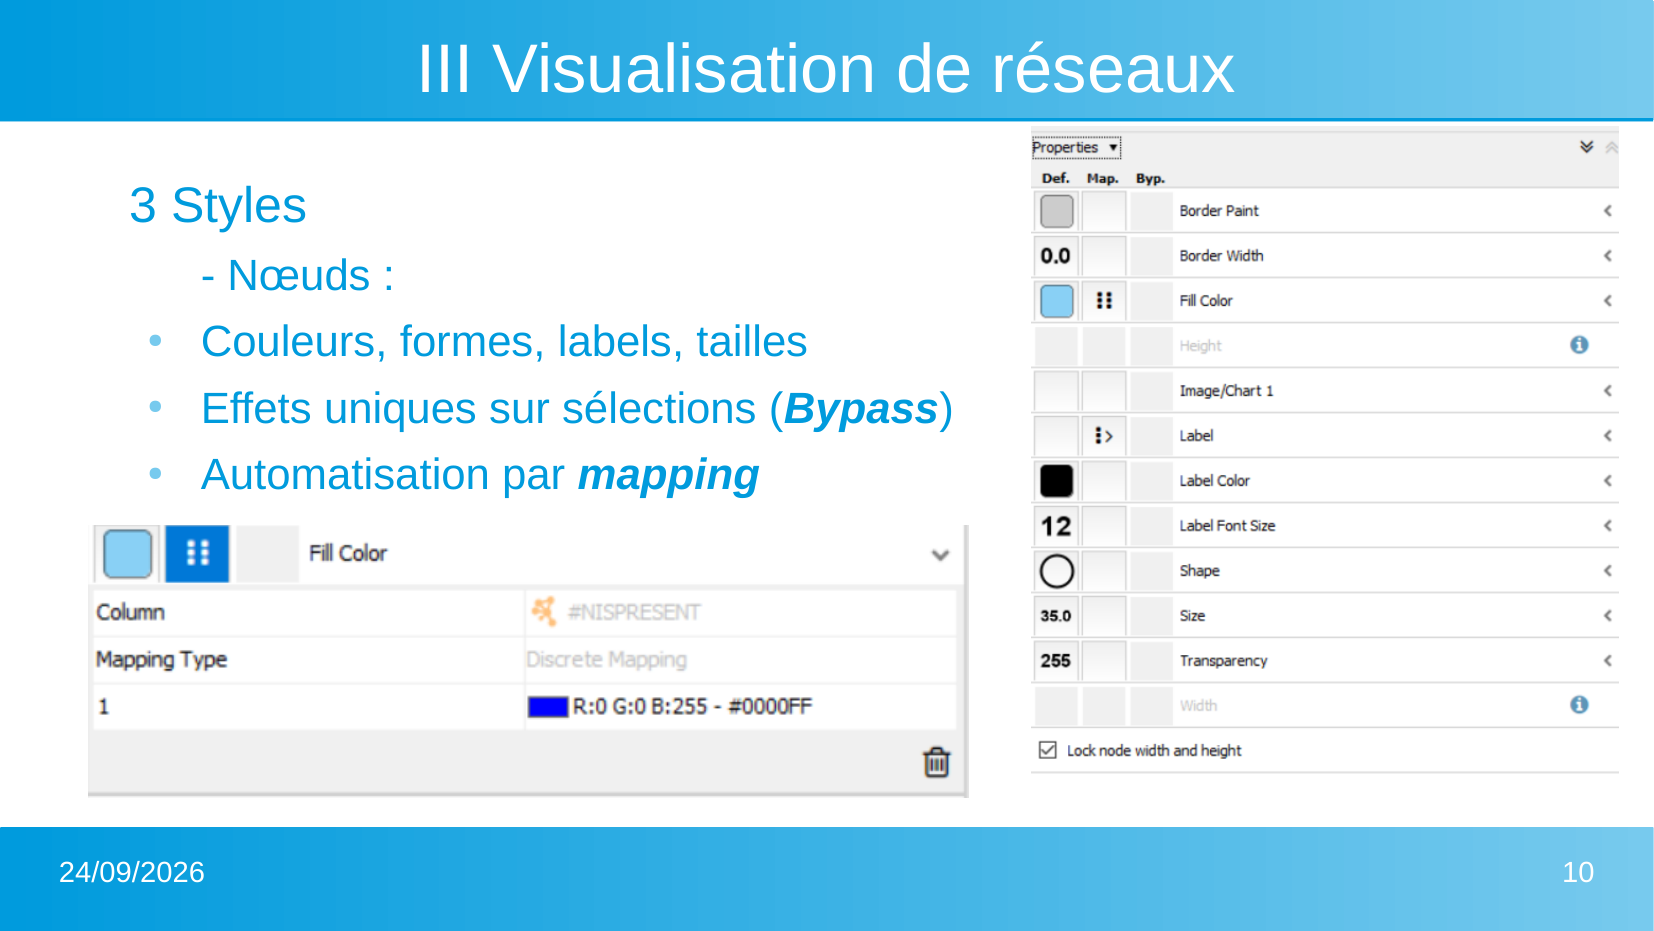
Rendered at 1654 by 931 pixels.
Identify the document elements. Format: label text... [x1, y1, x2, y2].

list 3 Styles - Nœuds : Couleurs, formes, labels, tailles Effets uniques sur sélections (Bypass) Automatisation par mapping [59, 177, 1031, 768]
picture [88, 525, 969, 798]
picture [1031, 126, 1619, 798]
title III Visualisation de réseaux [59, 29, 1595, 108]
